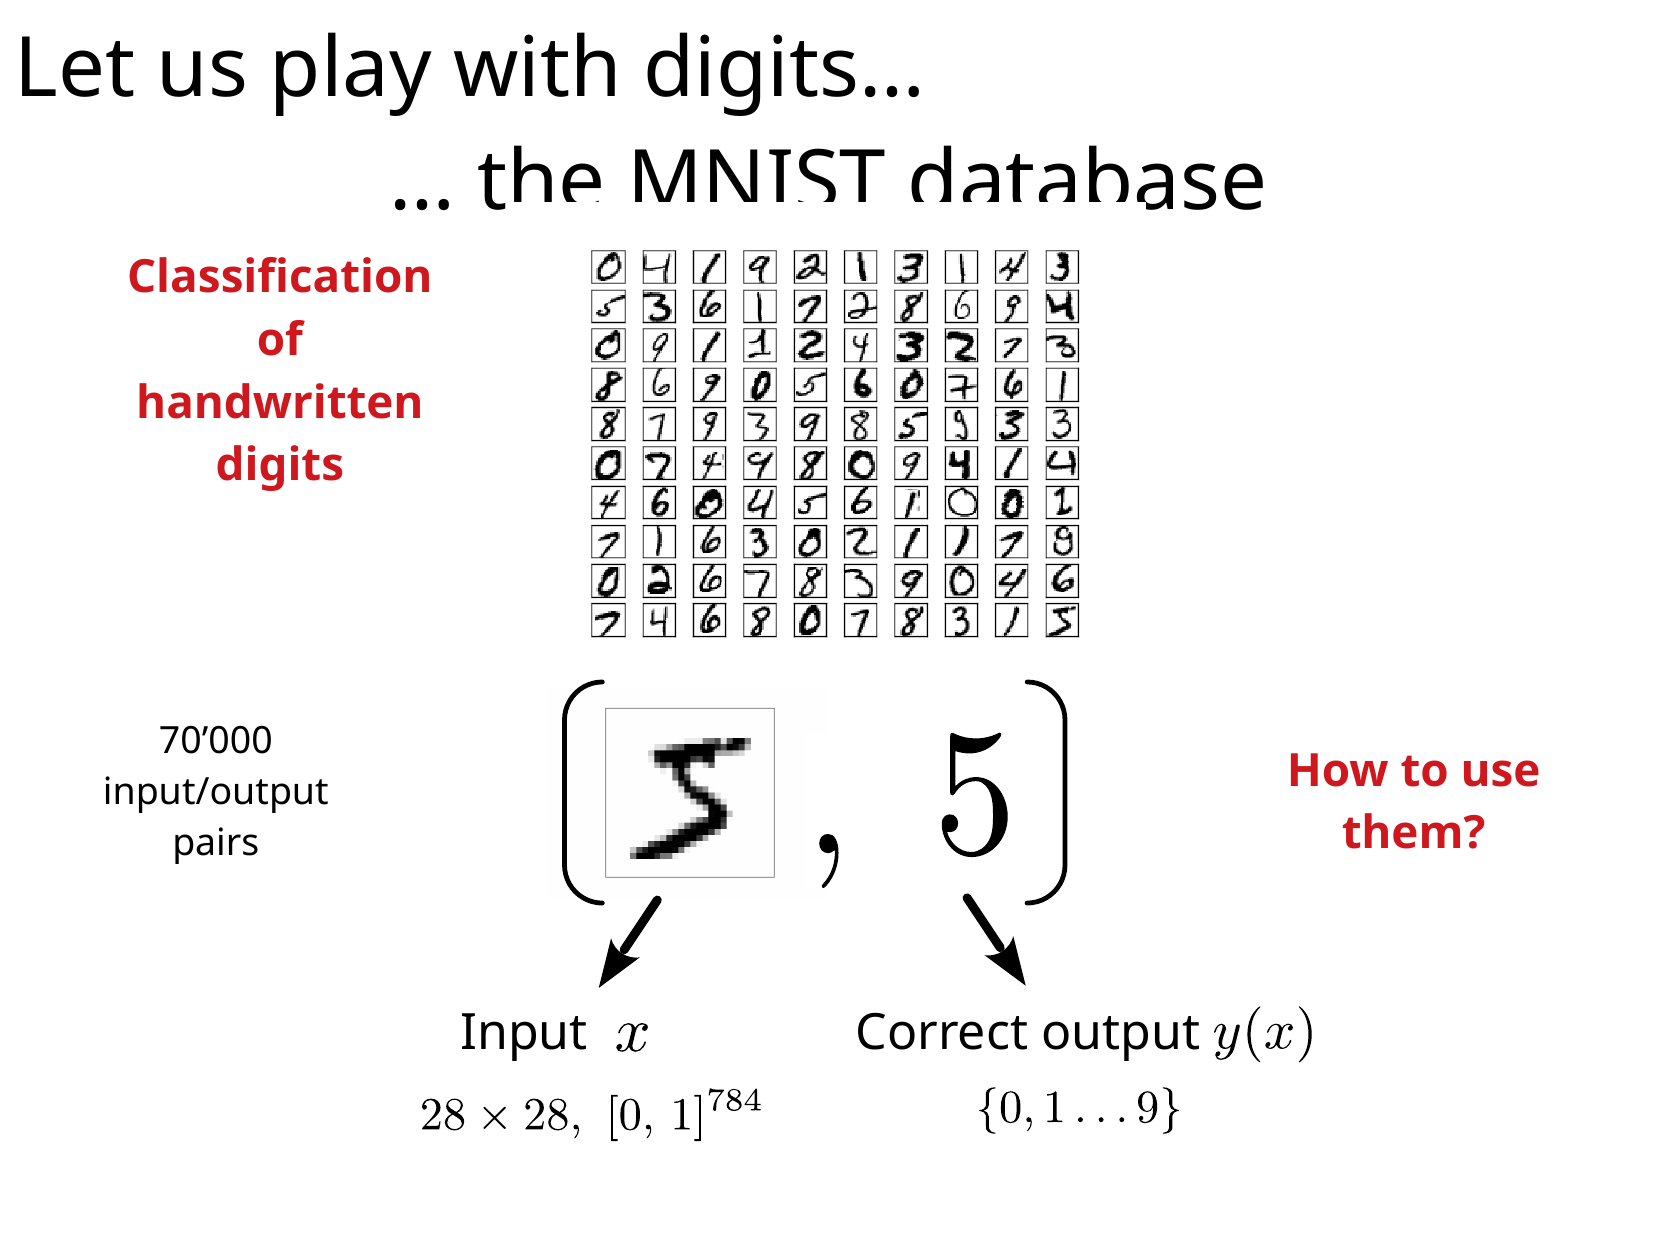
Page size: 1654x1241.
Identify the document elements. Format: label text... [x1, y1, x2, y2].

text_box Input [445, 993, 593, 1068]
picture [547, 687, 577, 898]
text_box Classification of handwritten digits [98, 279, 462, 459]
text_box 70’000 input/output pairs [68, 715, 364, 866]
picture [1210, 1004, 1314, 1065]
picture [507, 202, 1146, 684]
picture [974, 1085, 1181, 1136]
text_box Correct output [841, 993, 1197, 1068]
picture [614, 1023, 648, 1052]
text_box How to use them? [1240, 737, 1587, 862]
picture [567, 687, 1008, 898]
picture [419, 1088, 761, 1142]
text_box Let us play with digits… … the MNIST database [0, 0, 1653, 215]
